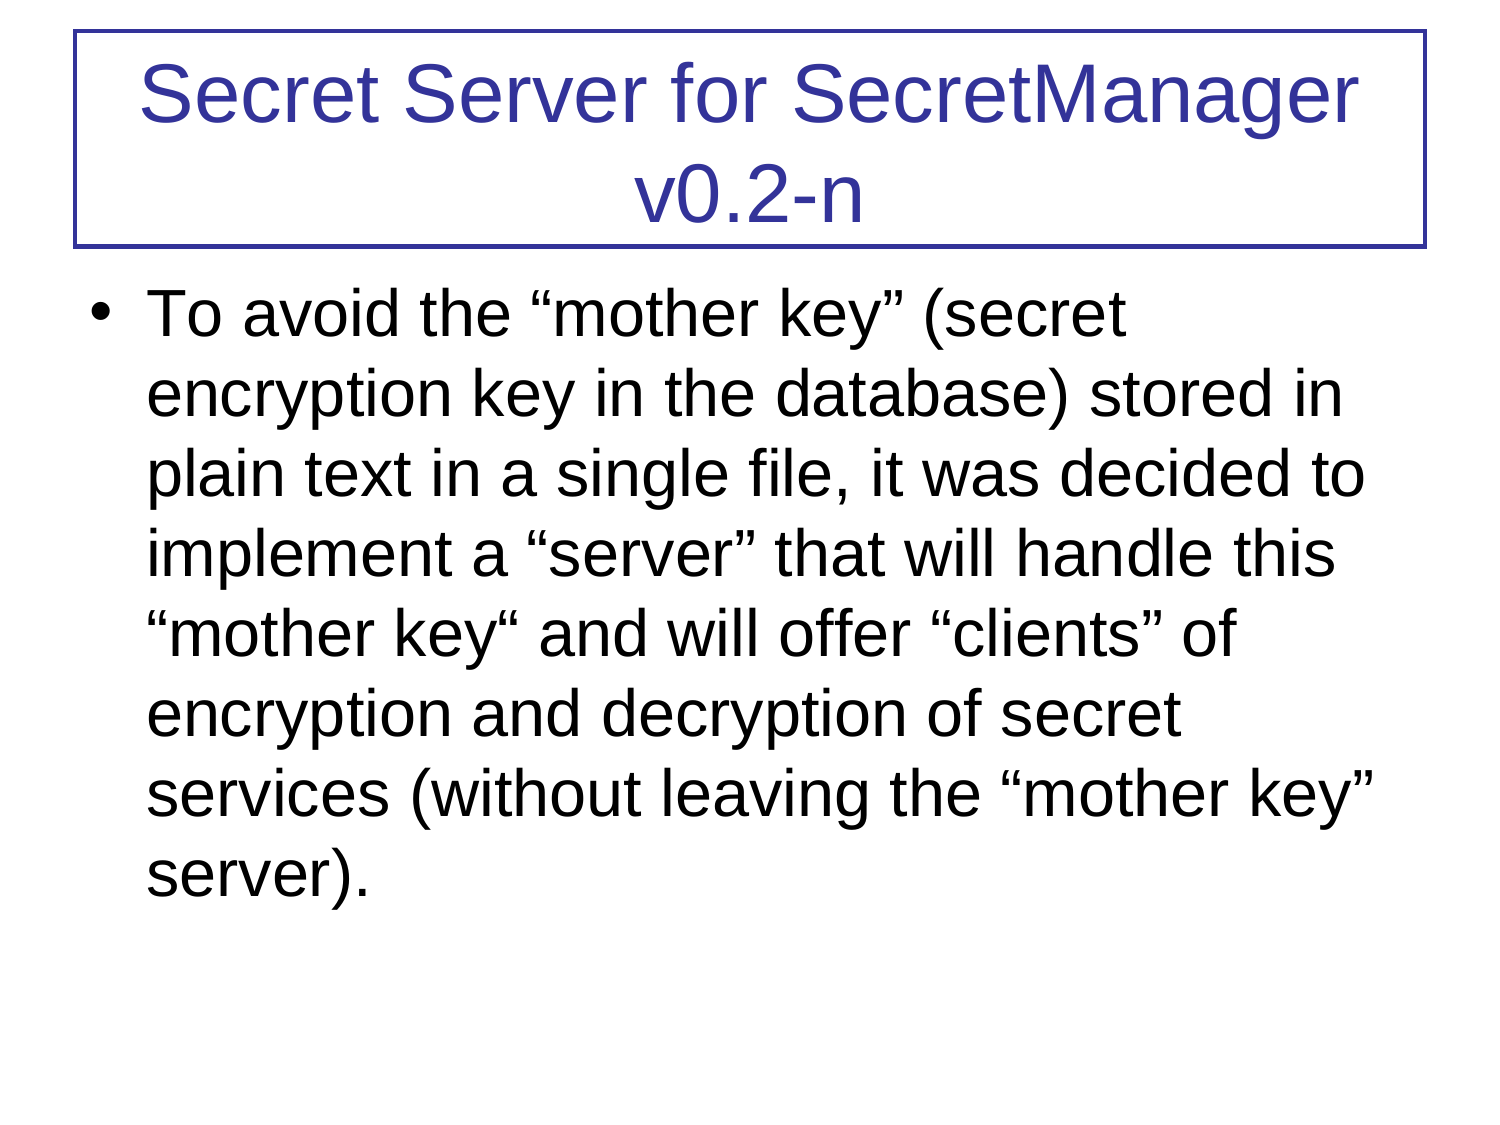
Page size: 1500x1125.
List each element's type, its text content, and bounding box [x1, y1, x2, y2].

list To avoid the “mother key” (secret encryption key in the database) stored in plain text in a single file, it was decided to implement a “server” that will handle this “mother key“ and will offer “clients” of encryption and decryption of secret services (without leaving the “mother key” server). [75, 262, 1426, 1006]
title Secret Server for SecretManager v0.2-n [75, 31, 1426, 247]
